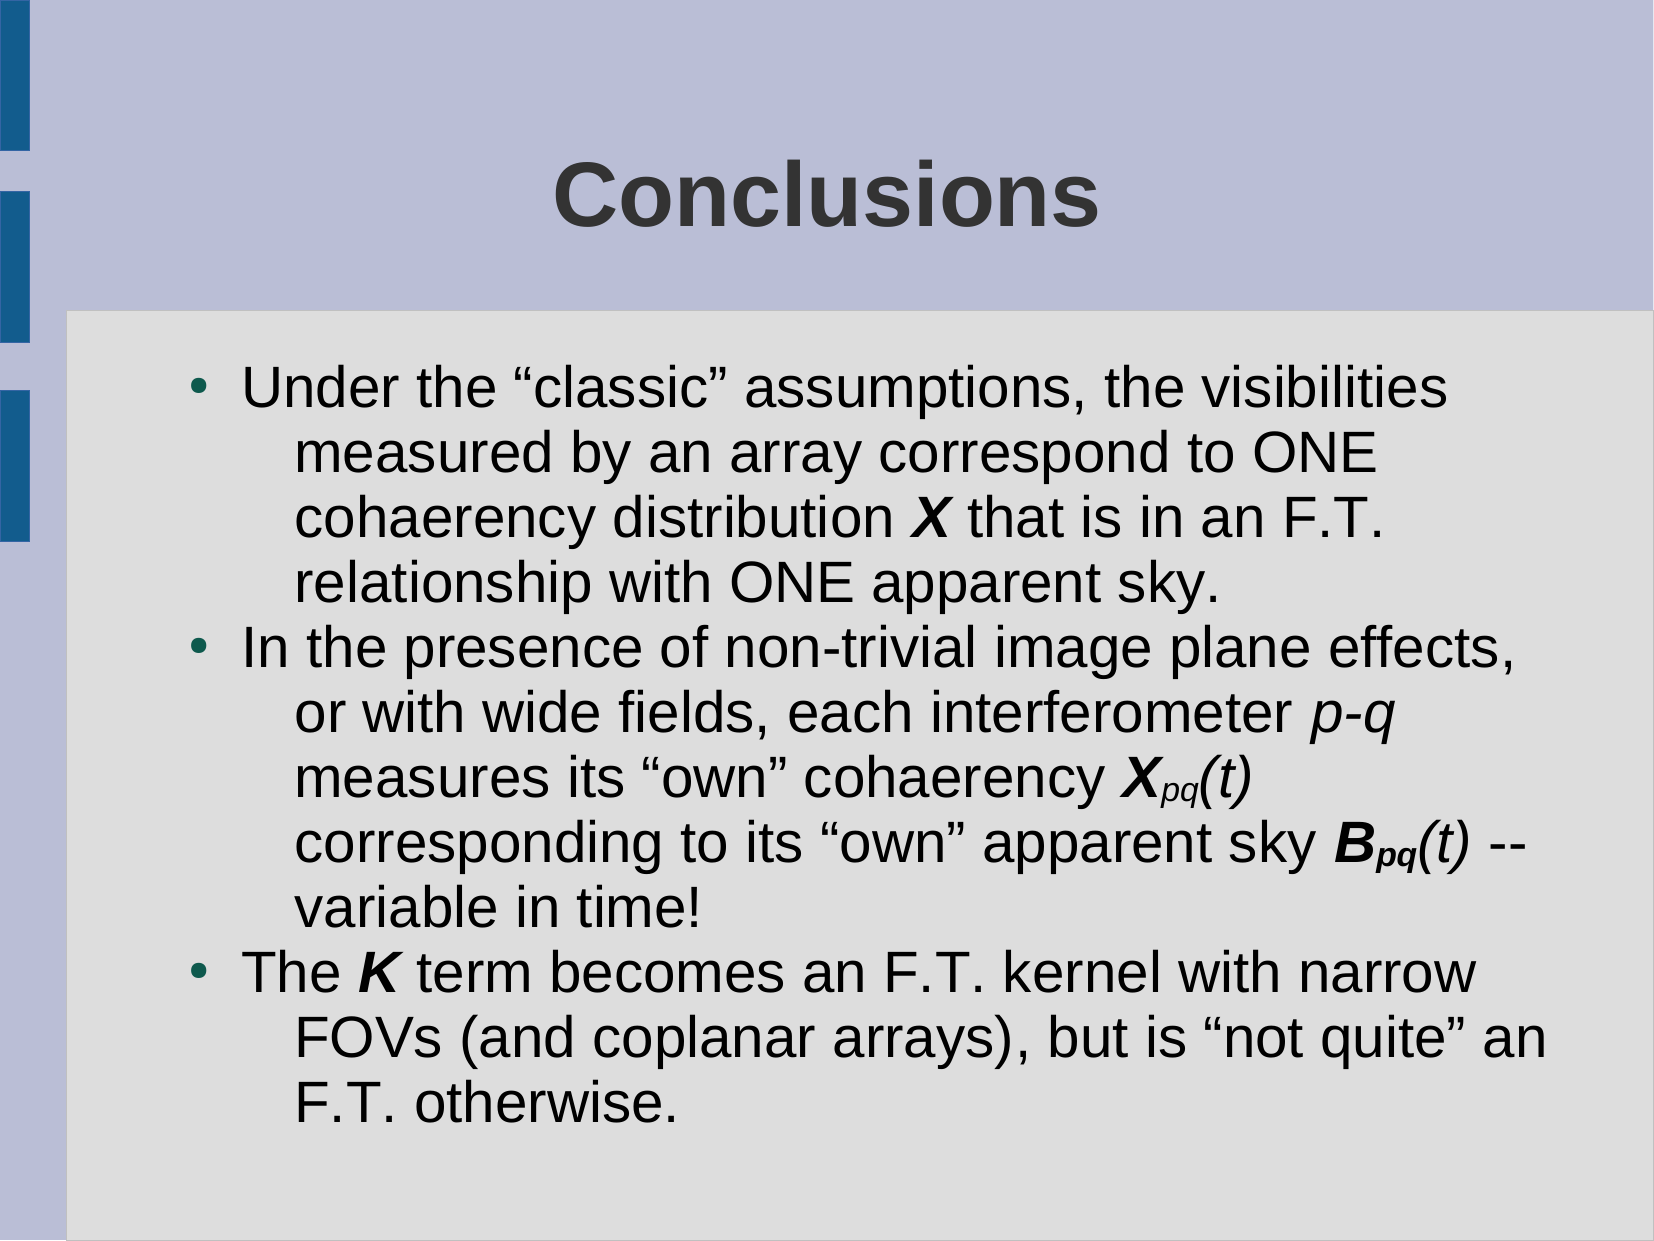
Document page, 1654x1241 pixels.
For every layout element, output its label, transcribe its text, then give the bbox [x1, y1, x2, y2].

list Under the “classic” assumptions, the visibilities measured by an array correspond to ONE cohaerency distribution X that is in an F.T. relationship with ONE apparent sky. In the presence of non-trivial image plane effects, or with wide fields, each interferometer p-q measures its “own” cohaerency Xpq(t) corresponding to its “own” apparent sky Bpq(t) -- variable in time! The K term becomes an F.T. kernel with narrow FOVs (and coplanar arrays), but is “not quite” an F.T. otherwise. [152, 354, 1565, 1174]
title Conclusions [121, 91, 1534, 299]
